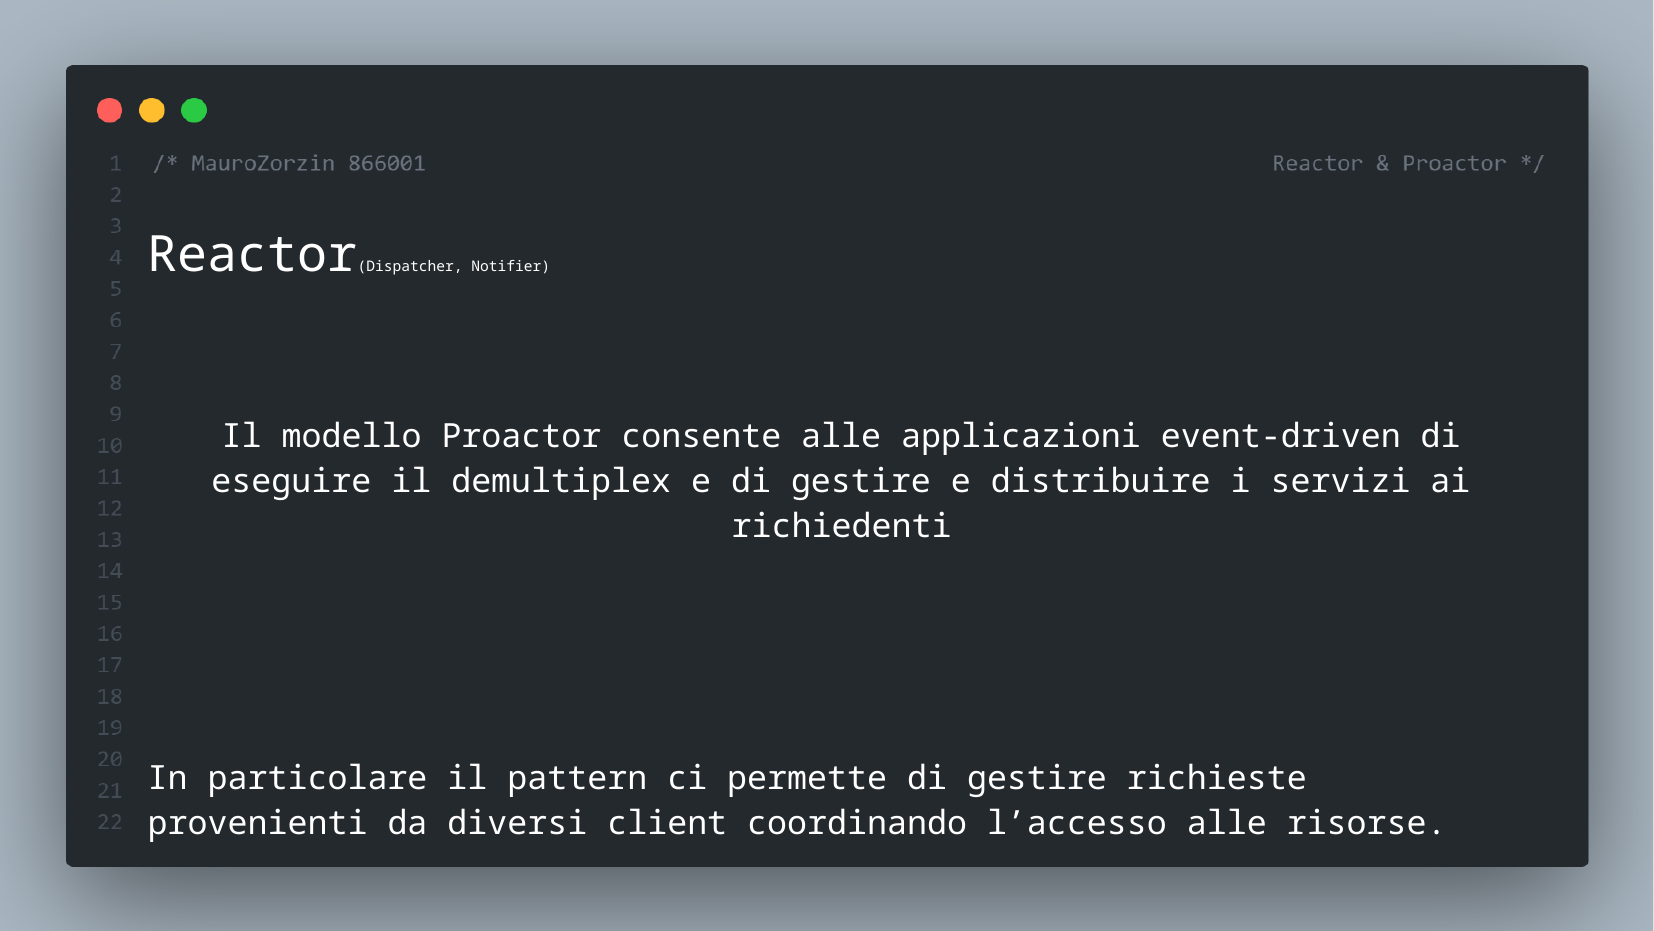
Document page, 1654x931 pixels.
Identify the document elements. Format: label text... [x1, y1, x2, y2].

picture [0, 0, 1654, 931]
subtitle Reactor(Dispatcher, Notifier) Il modello Proactor consente alle applicazioni event-driven di eseguire il demultiplex e di gestire e distribuire i servizi ai richiedenti In particolare il pattern ci permette di gestire richieste provenienti da diversi client coordinando l’accesso alle risorse. Spesso usato in applicazioni web event-driven o in Non-Blocking IO [147, 217, 1536, 776]
